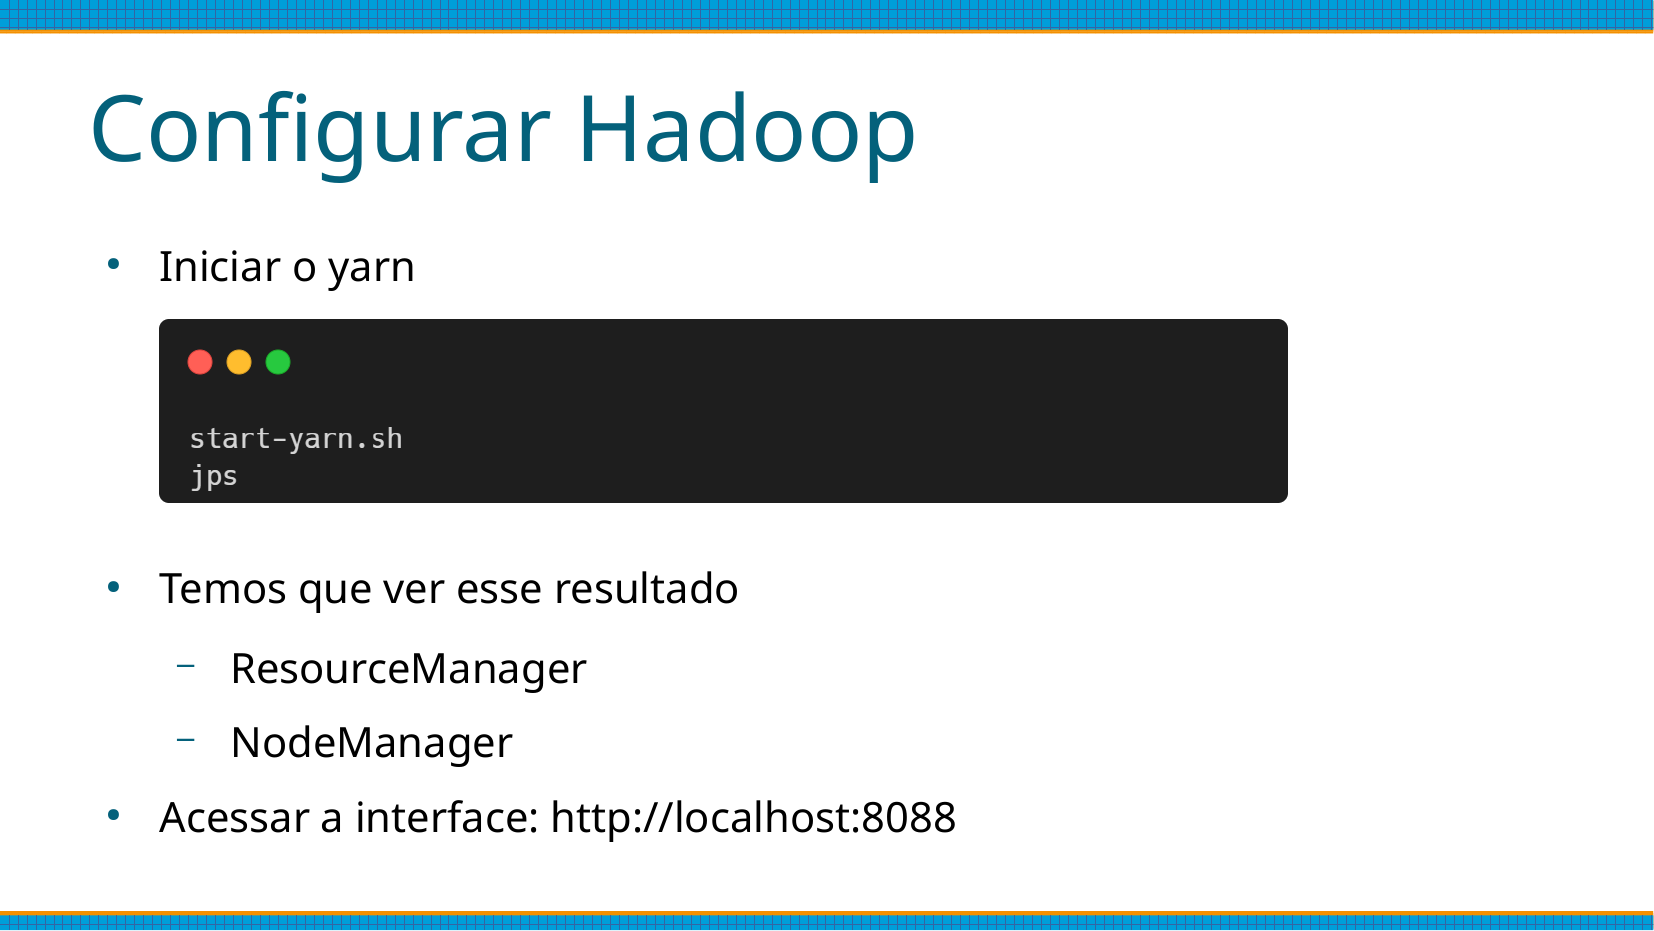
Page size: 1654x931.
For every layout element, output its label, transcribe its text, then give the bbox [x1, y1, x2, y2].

list Iniciar o yarn Temos que ver esse resultado ResourceManager NodeManager Acessar a interface: http://localhost:8088 [88, 236, 1565, 901]
title Configurar Hadoop [88, 44, 1565, 207]
picture [144, 295, 1300, 526]
